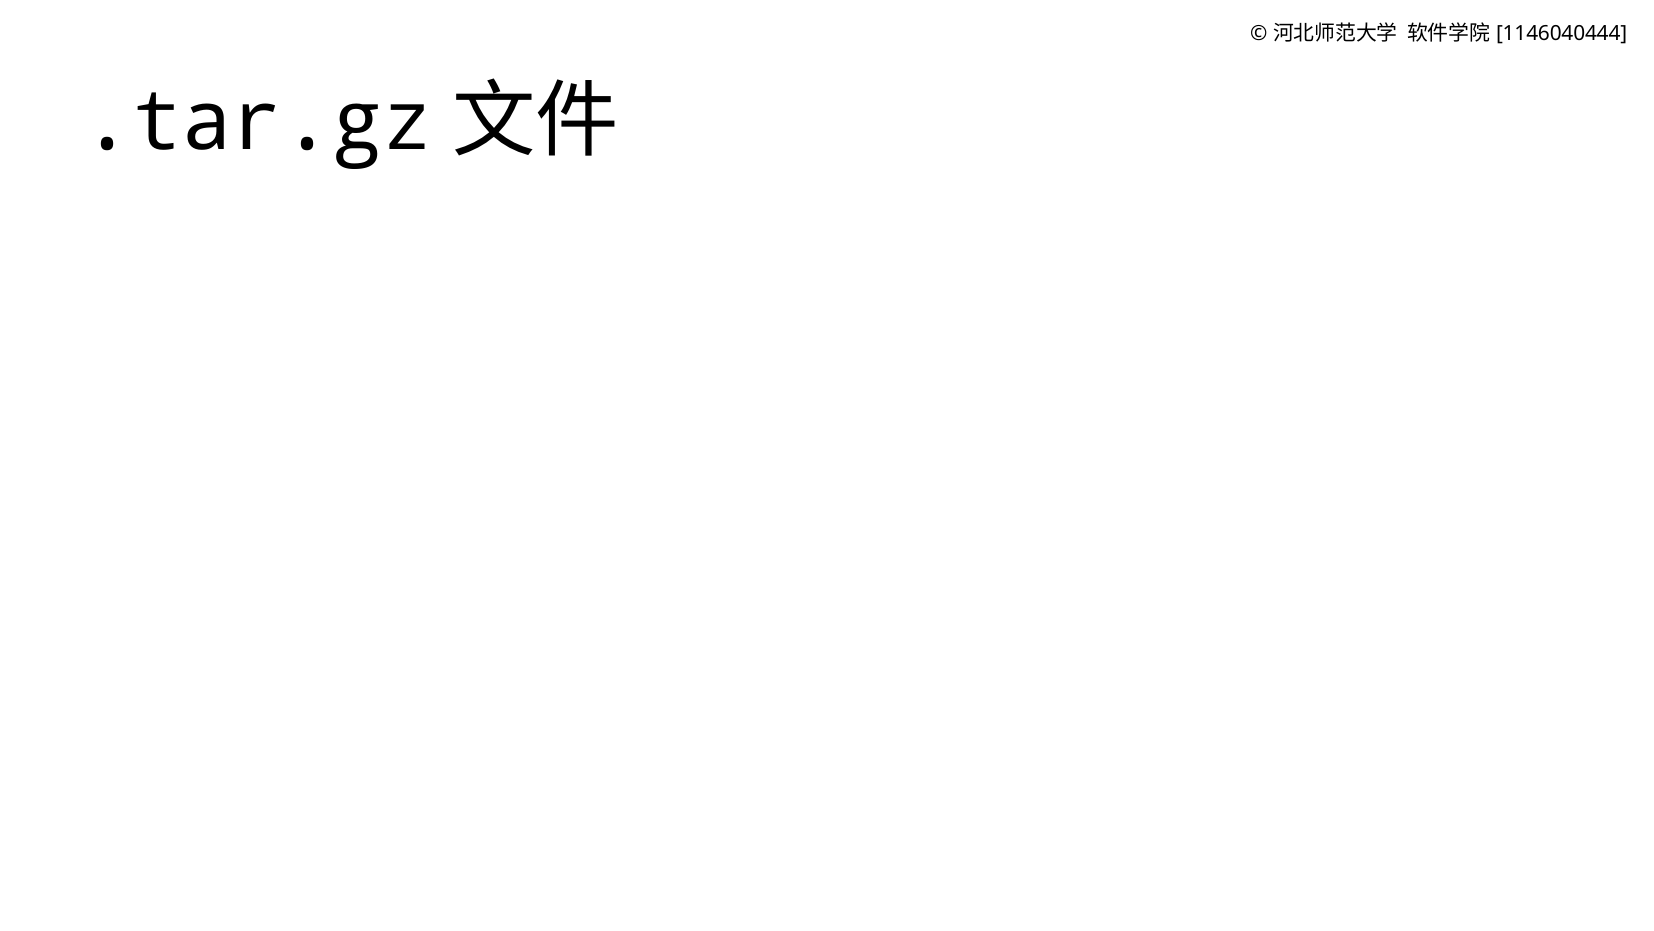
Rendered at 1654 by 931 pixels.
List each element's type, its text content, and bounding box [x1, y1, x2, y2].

title .tar.gz文件 [82, 37, 1571, 189]
